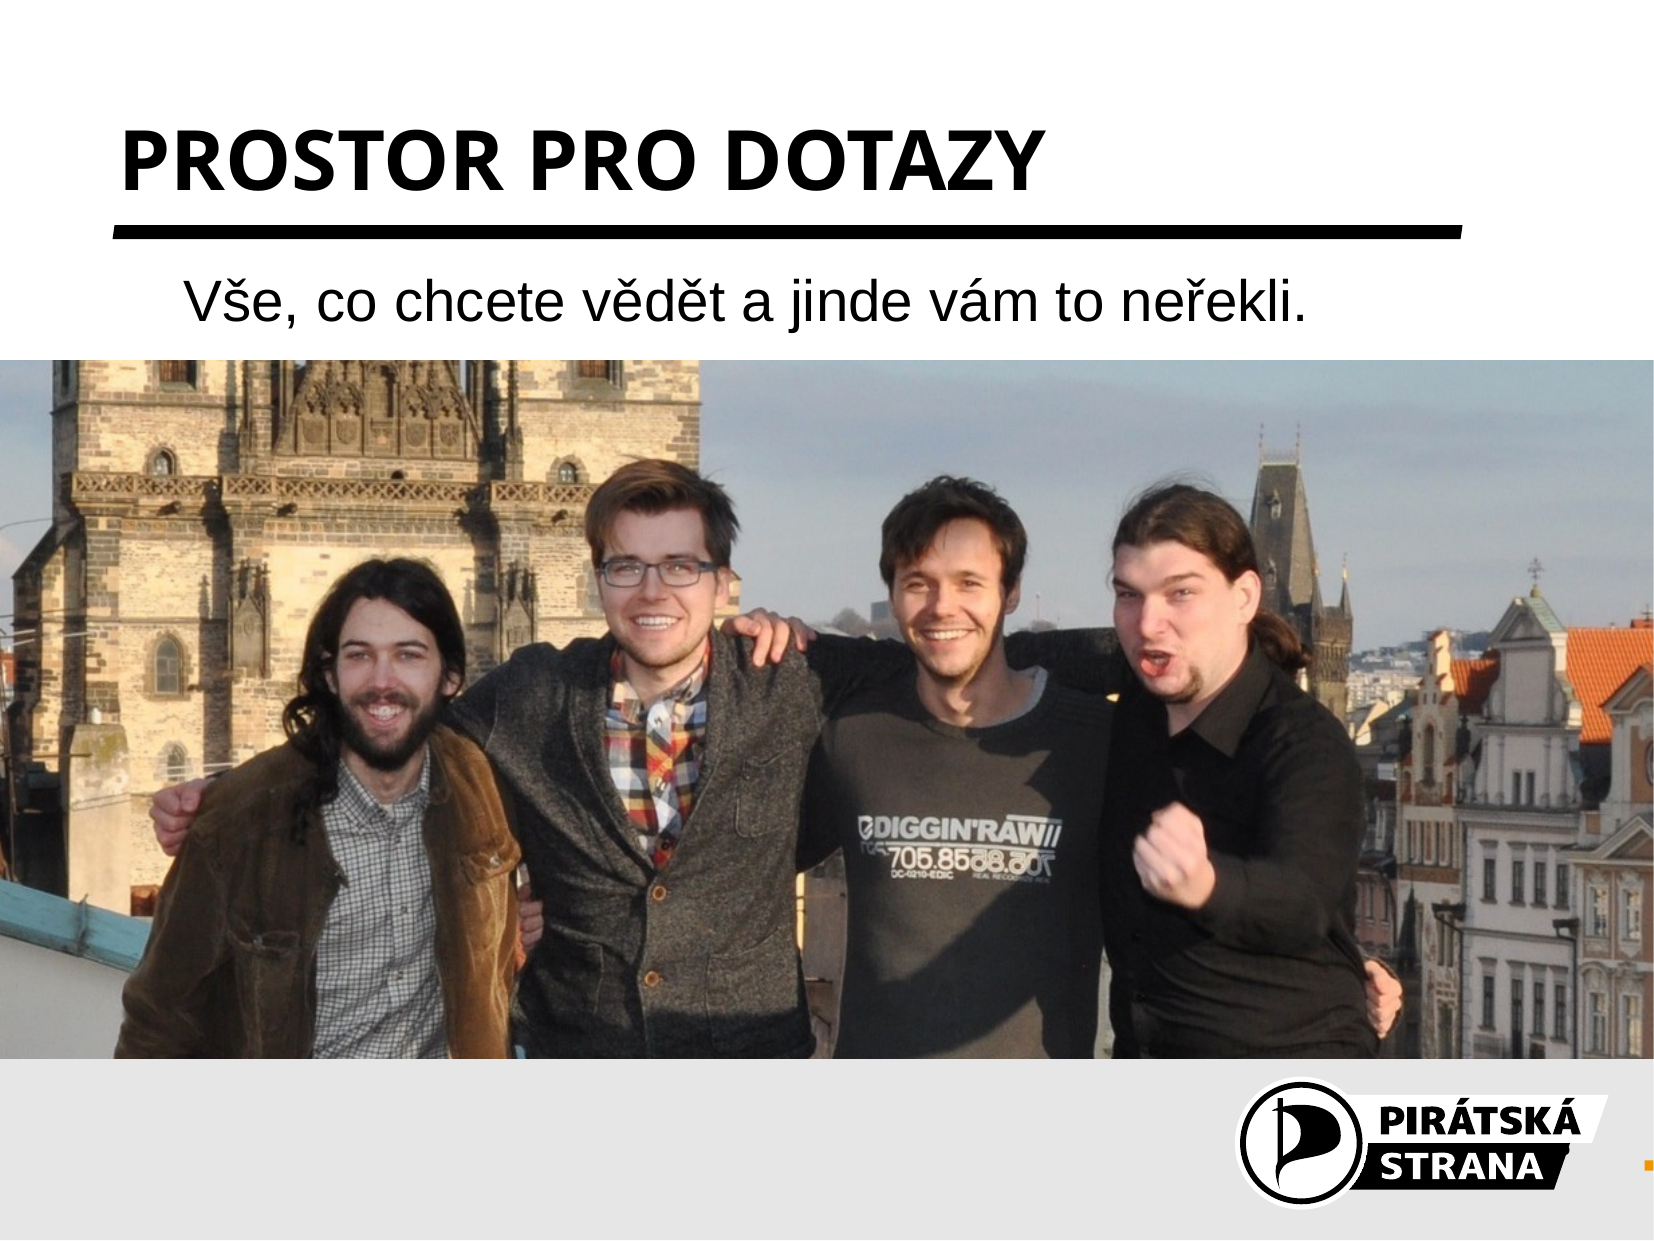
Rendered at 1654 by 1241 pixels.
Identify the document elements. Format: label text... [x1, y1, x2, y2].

list Vše, co chcete vědět a jinde vám to neřekli. [112, 268, 1619, 360]
title PROSTOR PRO DOTAZY [118, 8, 1576, 216]
picture [0, 360, 1654, 1059]
